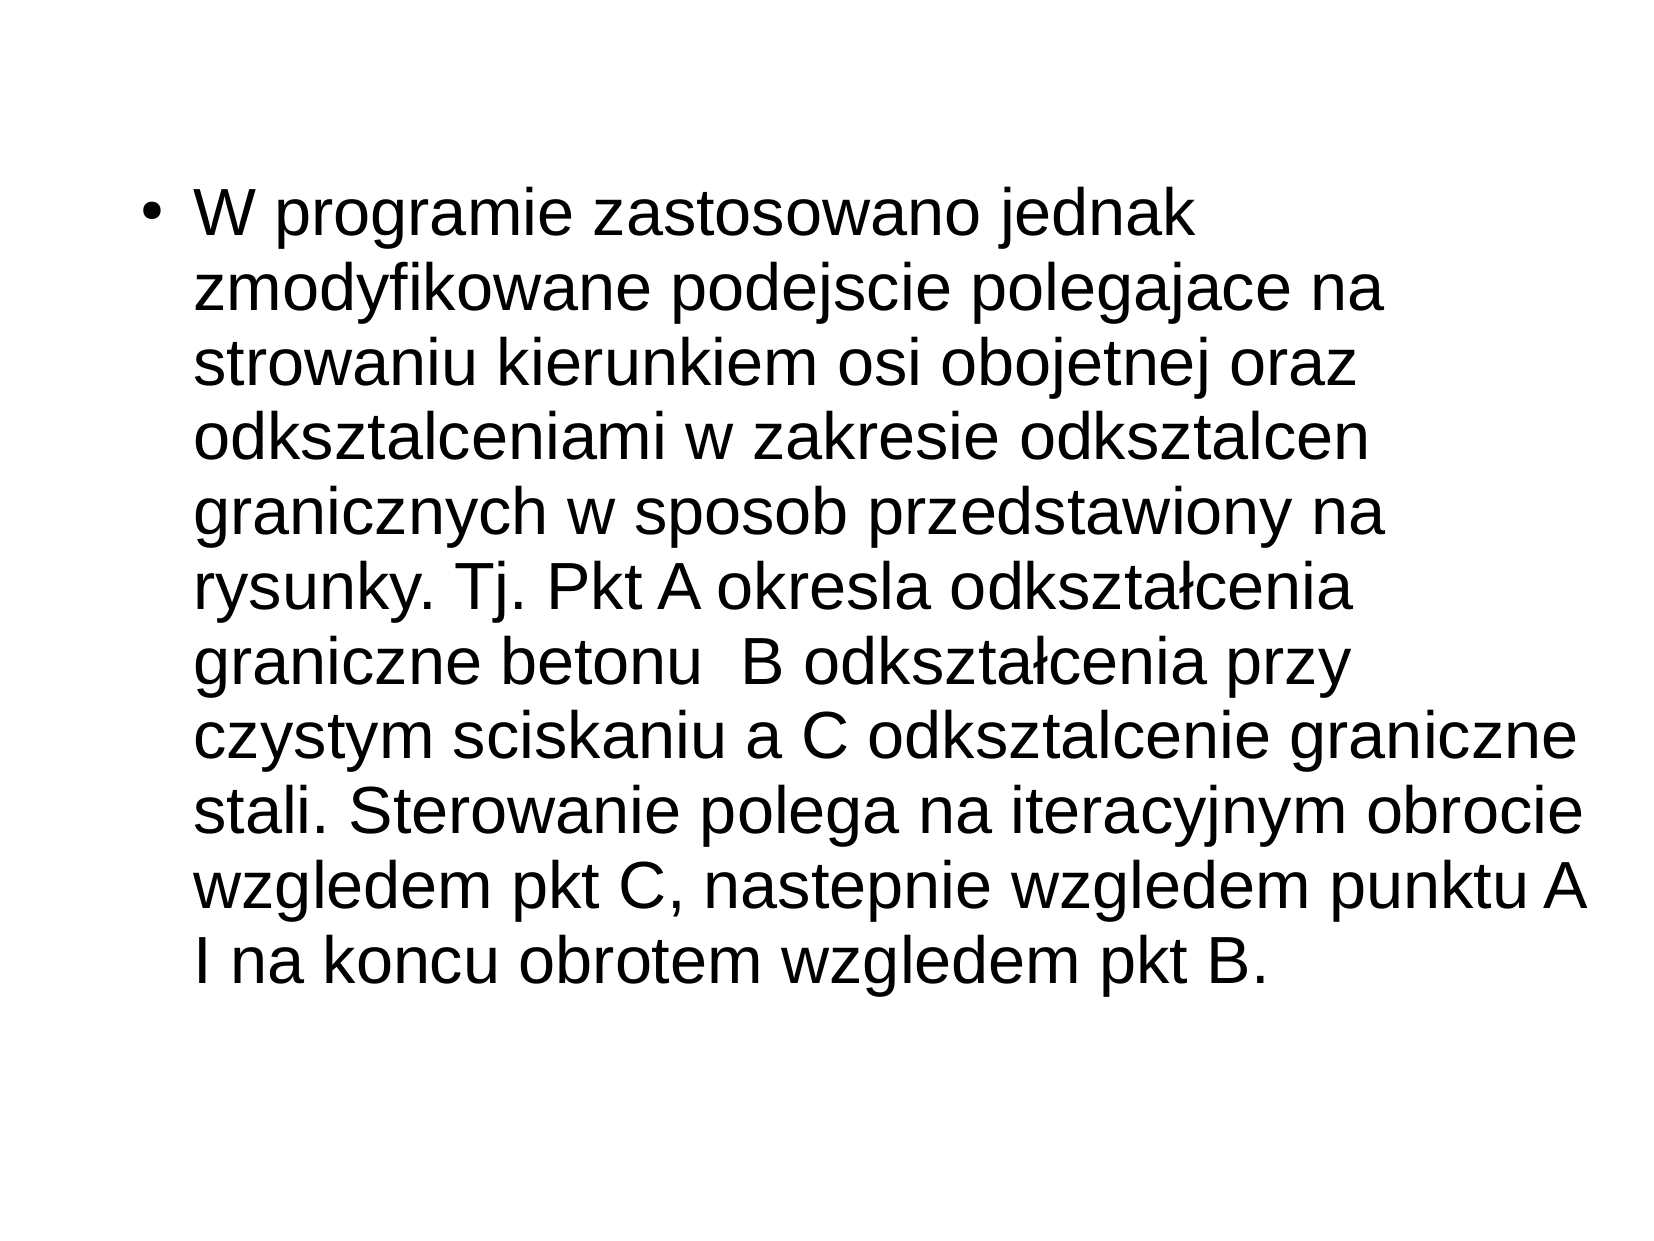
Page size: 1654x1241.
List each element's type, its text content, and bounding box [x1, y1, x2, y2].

list W programie zastosowano jednak zmodyfikowane podejscie polegajace na strowaniu kierunkiem osi obojetnej oraz odksztalceniami w zakresie odksztalcen granicznych w sposob przedstawiony na rysunky. Tj. Pkt A okresla odkształcenia graniczne betonu B odkształcenia przy czystym sciskaniu a C odksztalcenie graniczne stali. Sterowanie polega na iteracyjnym obrocie wzgledem pkt C, nastepnie wzgledem punktu A I na koncu obrotem wzgledem pkt B. [122, 175, 1611, 994]
